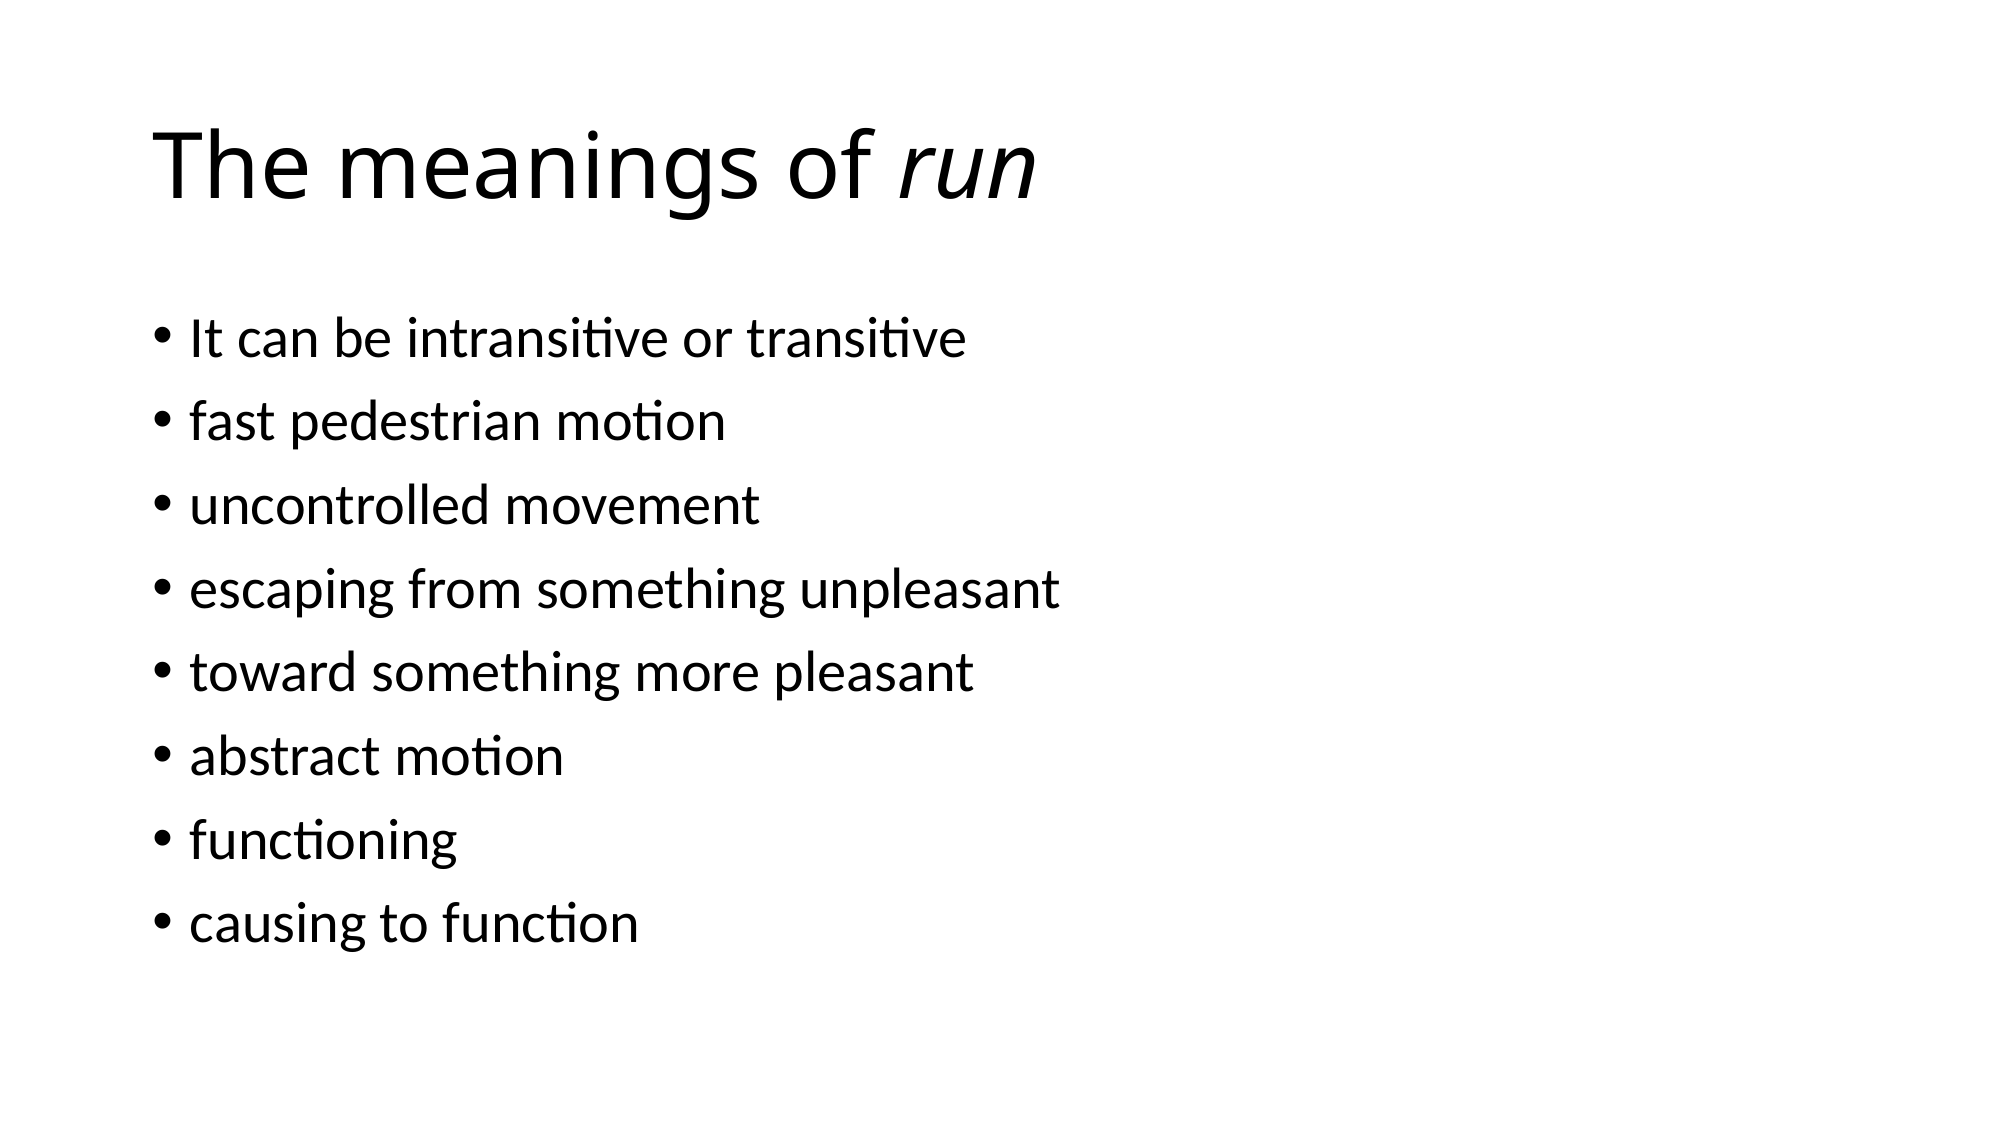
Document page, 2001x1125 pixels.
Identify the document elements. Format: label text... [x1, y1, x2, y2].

title The meanings of run [137, 59, 1863, 278]
list It can be intransitive or transitive fast pedestrian motion uncontrolled movement escaping from something unpleasant toward something more pleasant abstract motion functioning causing to function [137, 299, 1863, 1014]
